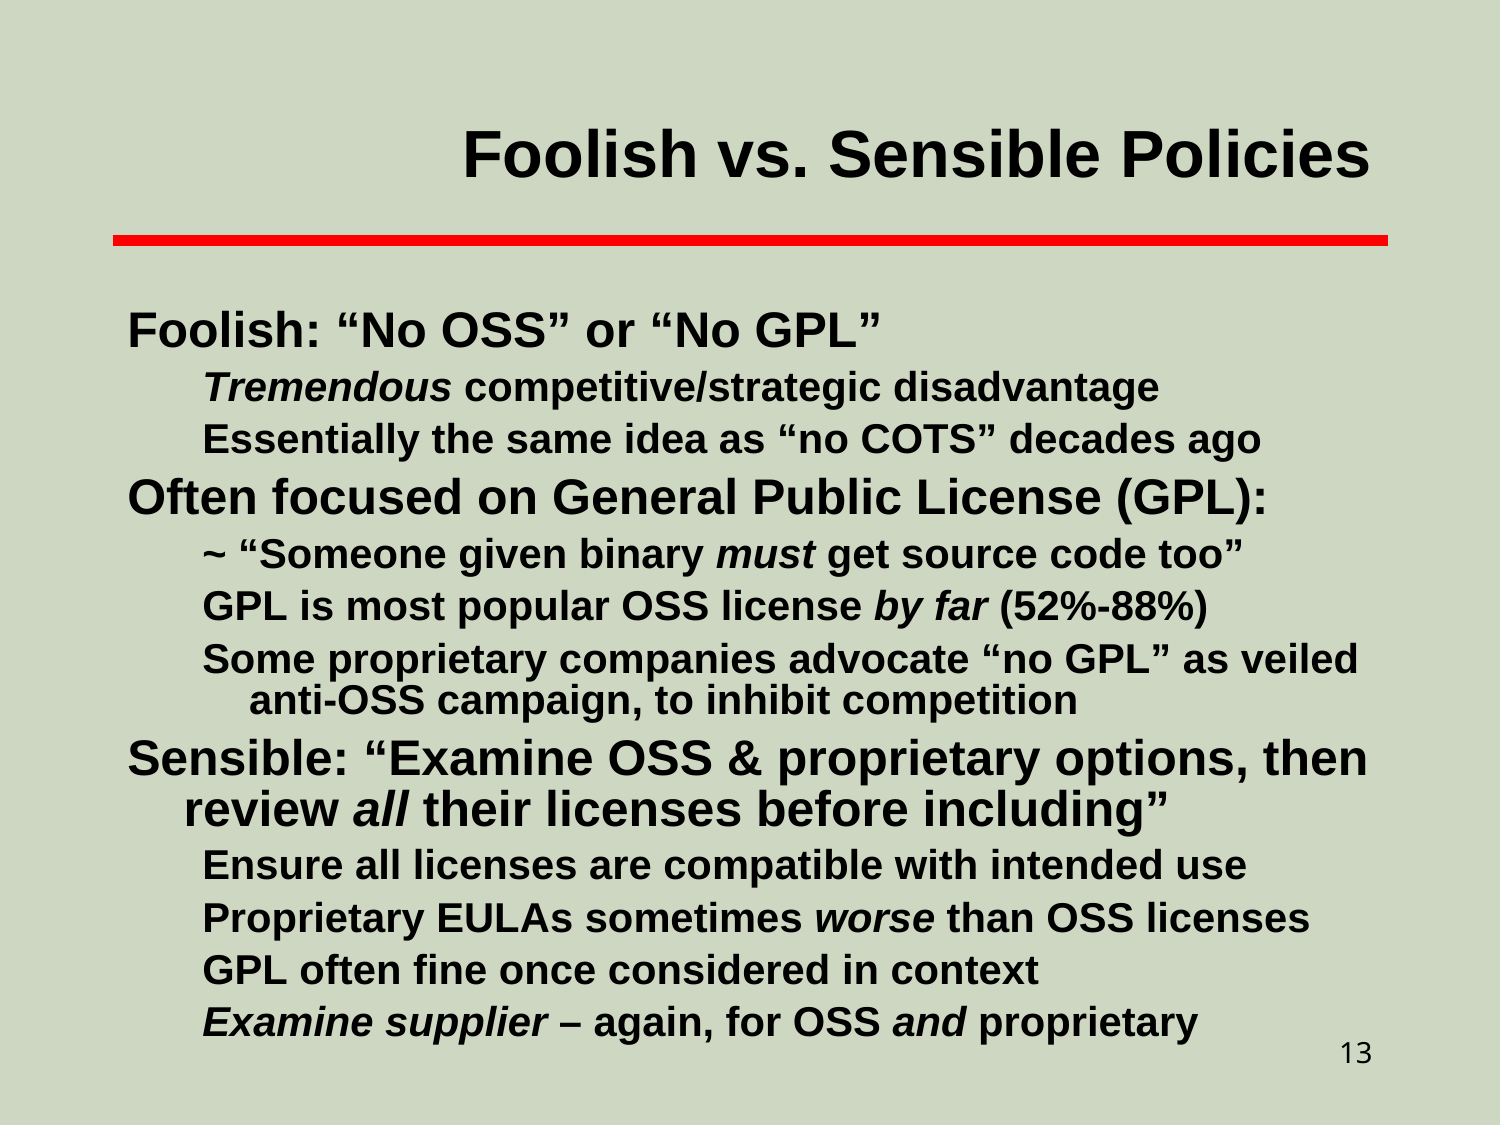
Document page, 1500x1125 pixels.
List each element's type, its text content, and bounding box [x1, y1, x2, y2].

title Foolish vs. Sensible Policies [337, 85, 1388, 224]
list Foolish: “No OSS” or “No GPL” Tremendous competitive/strategic disadvantage Essentially the same idea as “no COTS” decades ago Often focused on General Public License (GPL): ~ “Someone given binary must get source code too” GPL is most popular OSS license by far (52%-88%) Some proprietary companies advocate “no GPL” as veiled anti-OSS campaign, to inhibit competition Sensible: “Examine OSS & proprietary options, then review all their licenses before including” Ensure all licenses are compatible with intended use Proprietary EULAs sometimes worse than OSS licenses GPL often fine once considered in context Examine supplier – again, for OSS and proprietary [112, 299, 1388, 1125]
